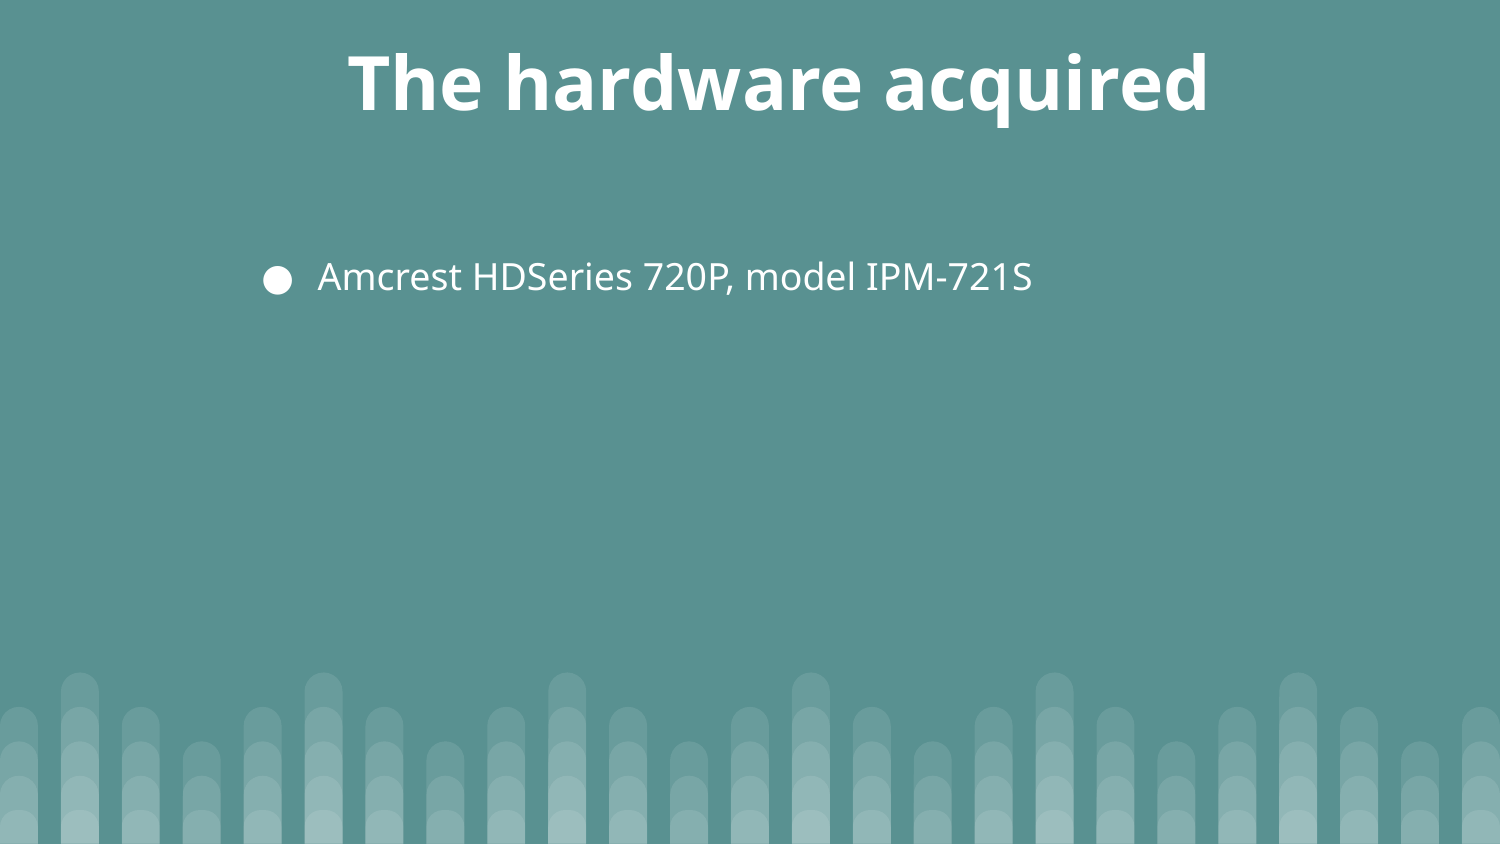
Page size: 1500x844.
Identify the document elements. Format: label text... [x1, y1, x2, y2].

list Amcrest HDSeries 720P, model IPM-721S [227, 238, 1273, 685]
title The hardware acquired [236, 0, 1323, 162]
